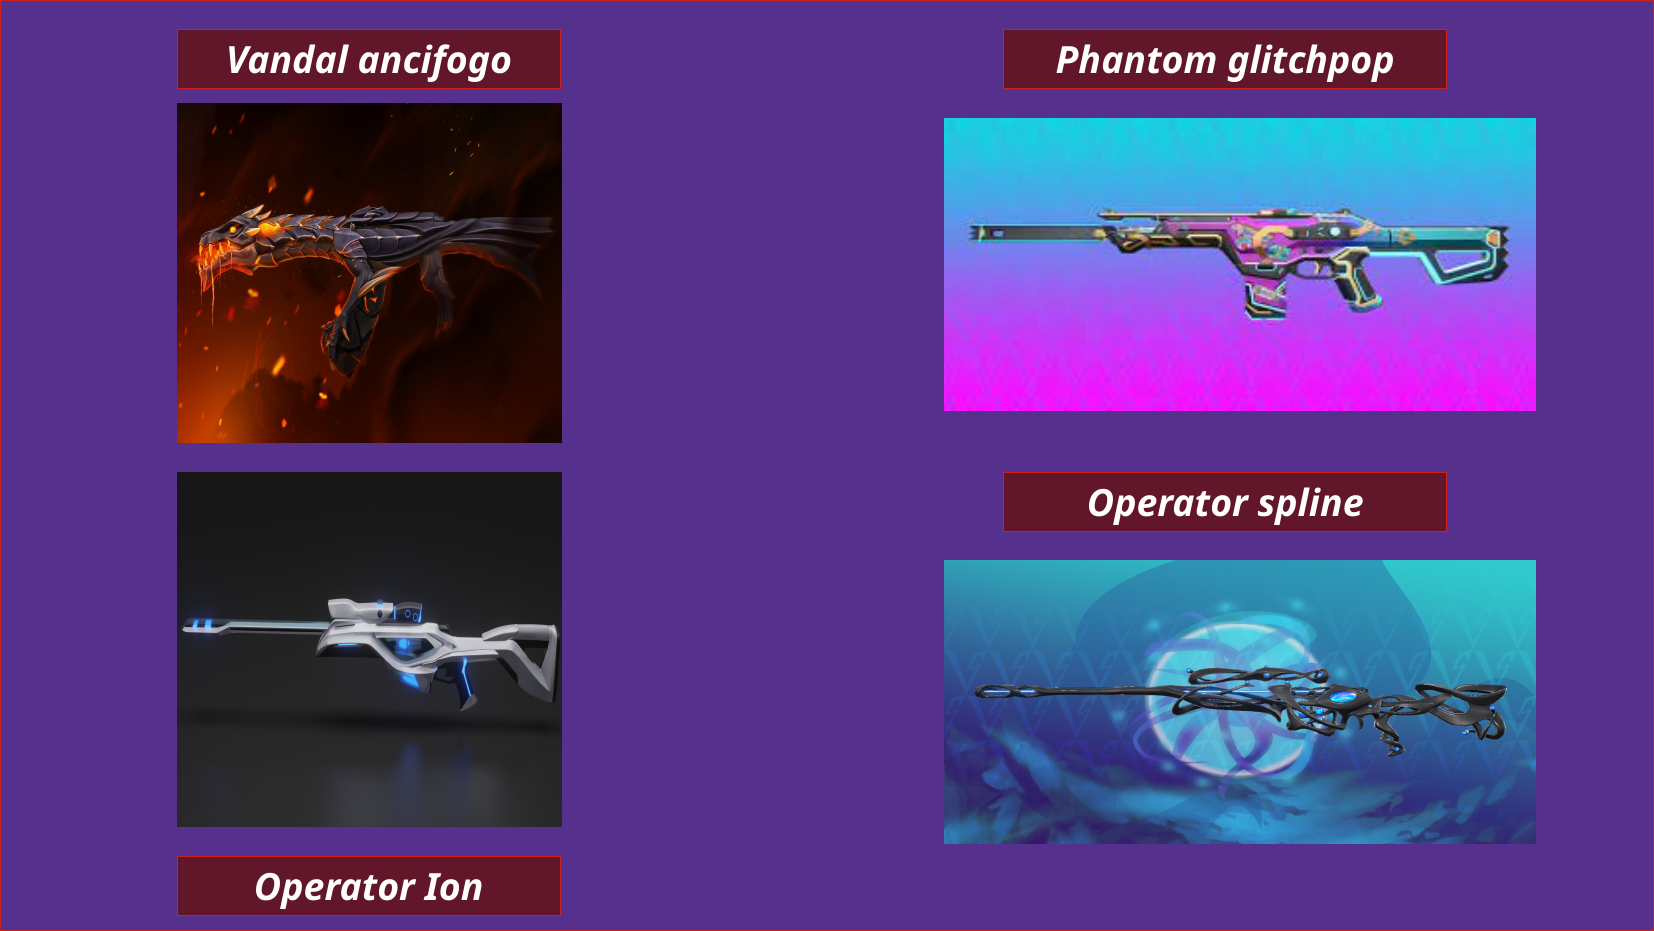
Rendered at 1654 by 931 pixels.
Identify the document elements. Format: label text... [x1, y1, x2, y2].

text_box Phantom glitchpop [1003, 29, 1447, 89]
text_box Vandal ancifogo [177, 29, 561, 89]
text_box [0, 0, 1654, 931]
picture [944, 560, 1536, 844]
text_box Operator spline [1003, 472, 1447, 532]
text_box Operator Ion [177, 856, 561, 916]
picture [944, 118, 1536, 411]
picture [177, 103, 562, 443]
picture [177, 472, 562, 827]
